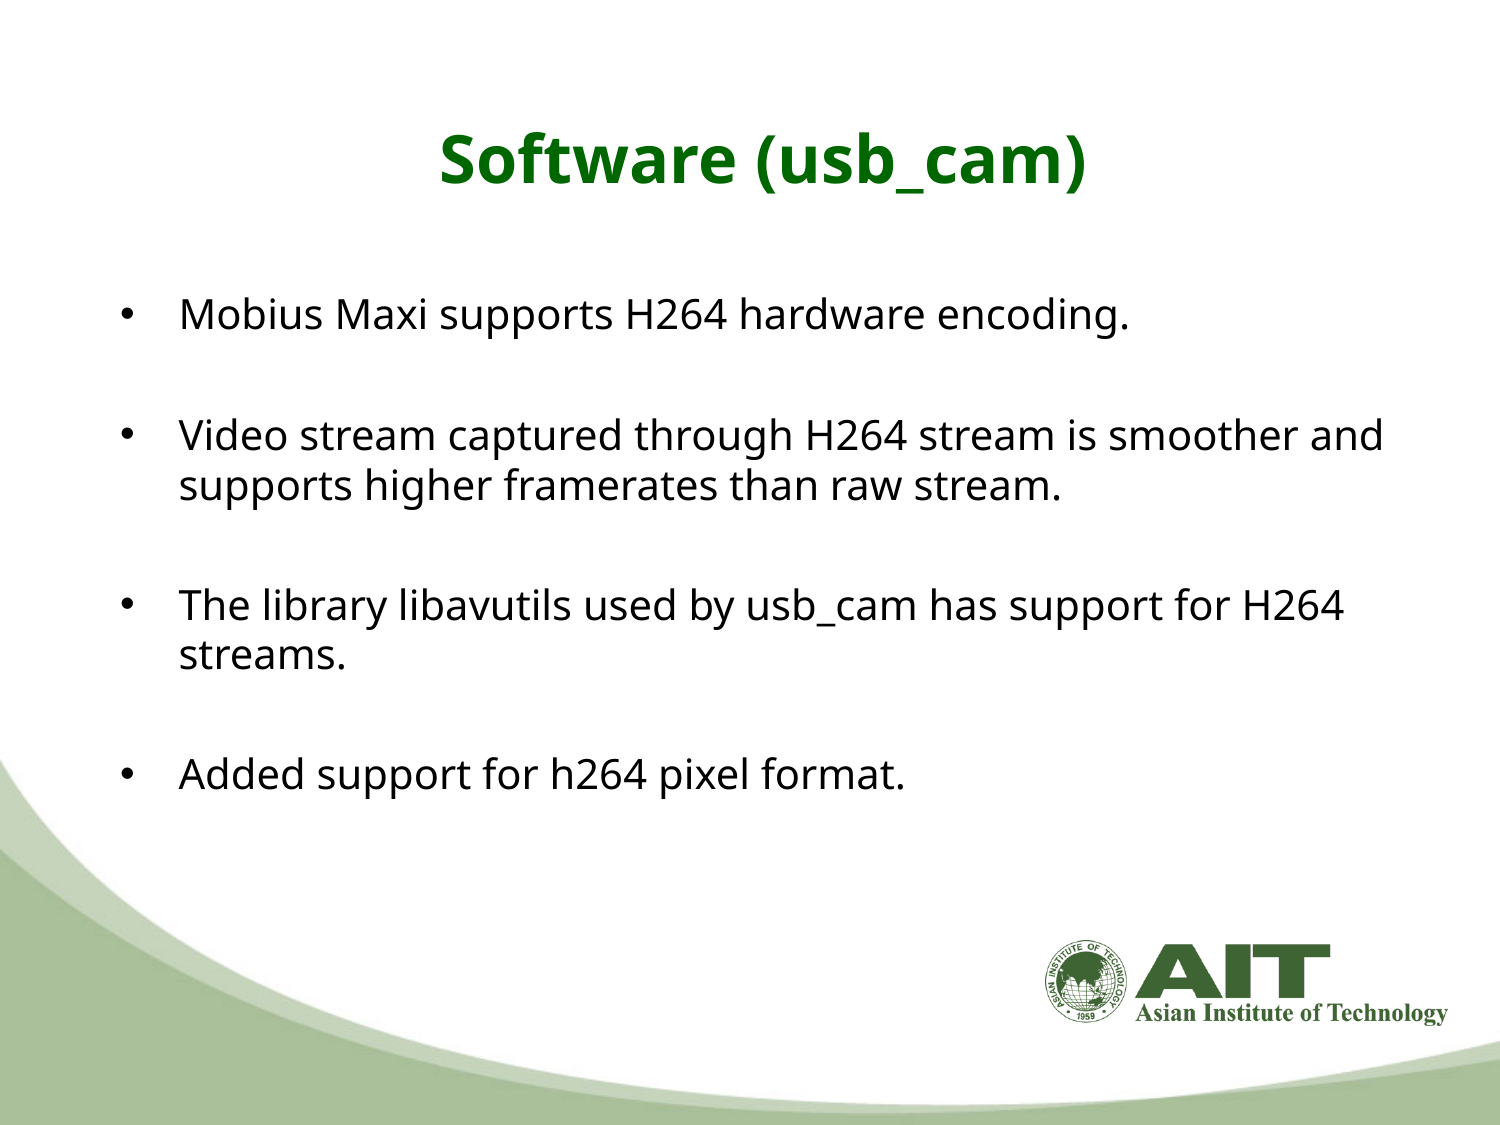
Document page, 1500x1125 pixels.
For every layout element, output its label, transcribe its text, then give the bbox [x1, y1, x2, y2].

picture [0, 0, 1500, 1125]
title Software (usb_cam) [88, 63, 1439, 251]
list Mobius Maxi supports H264 hardware encoding. Video stream captured through H264 stream is smoother and supports higher framerates than raw stream. The library libavutils used by usb_cam has support for H264 streams. Added support for h264 pixel format. [88, 280, 1439, 1024]
